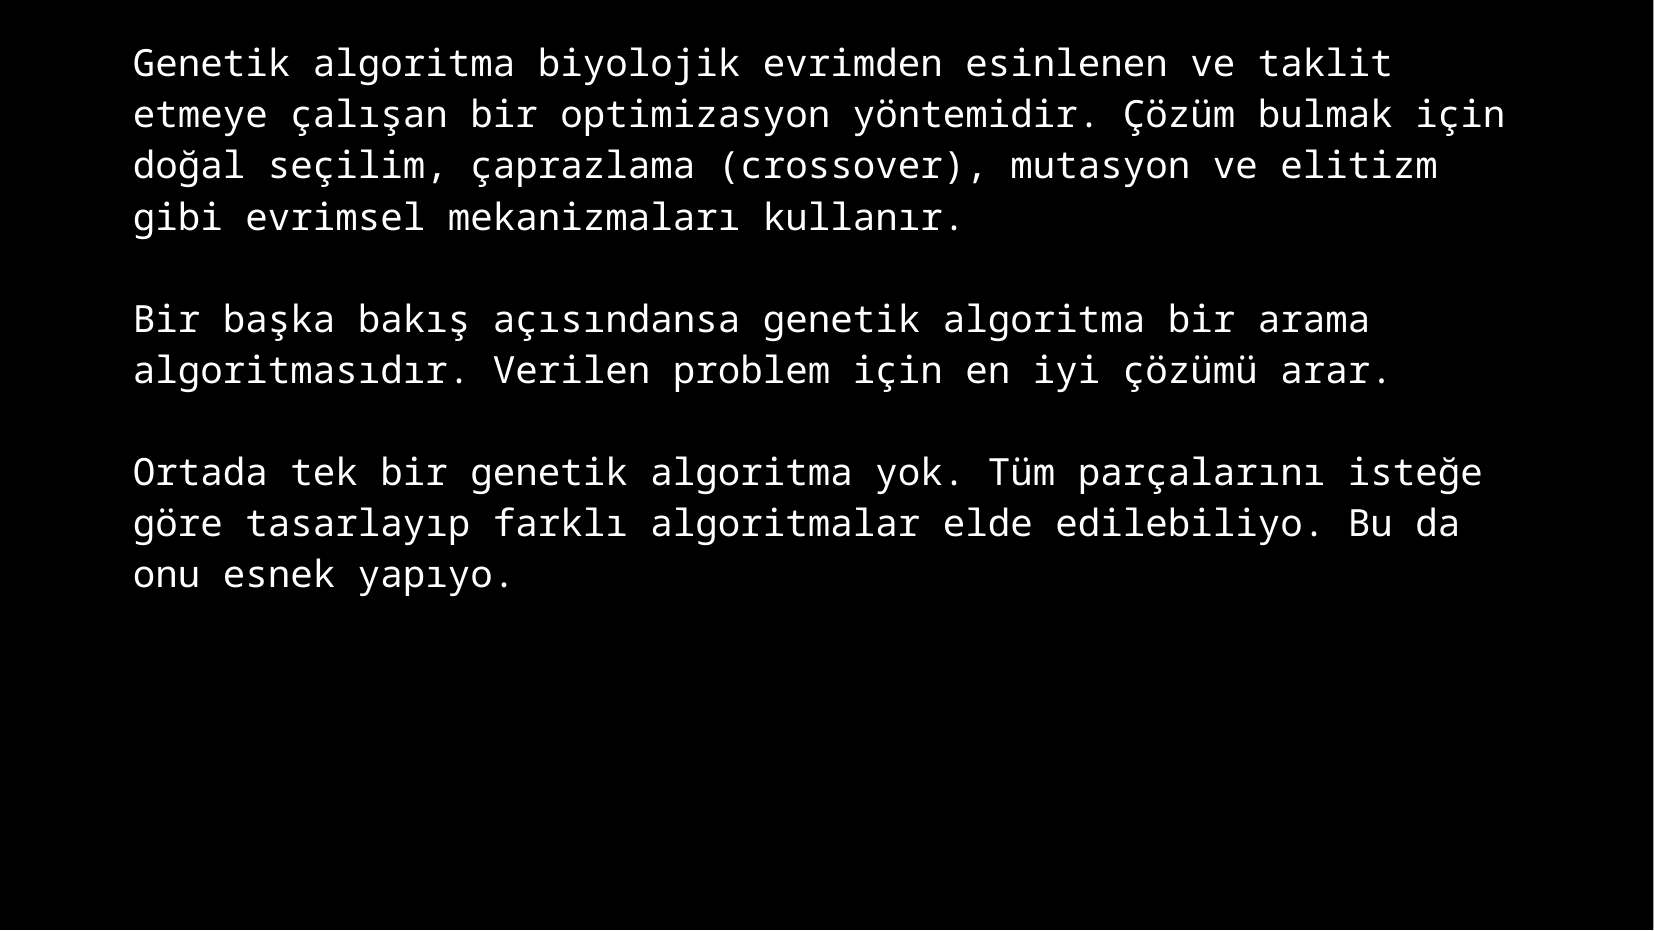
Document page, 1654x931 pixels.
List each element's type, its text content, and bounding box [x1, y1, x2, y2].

text_box Genetik algoritma biyolojik evrimden esinlenen ve taklit etmeye çalışan bir optimizasyon yöntemidir. Çözüm bulmak için doğal seçilim, çaprazlama (crossover), mutasyon ve elitizm gibi evrimsel mekanizmaları kullanır. Bir başka bakış açısındansa genetik algoritma bir arama algoritmasıdır. Verilen problem için en iyi çözümü arar. Ortada tek bir genetik algoritma yok. Tüm parçalarını isteğe göre tasarlayıp farklı algoritmalar elde edilebiliyo. Bu da onu esnek yapıyo. [118, 29, 1536, 886]
